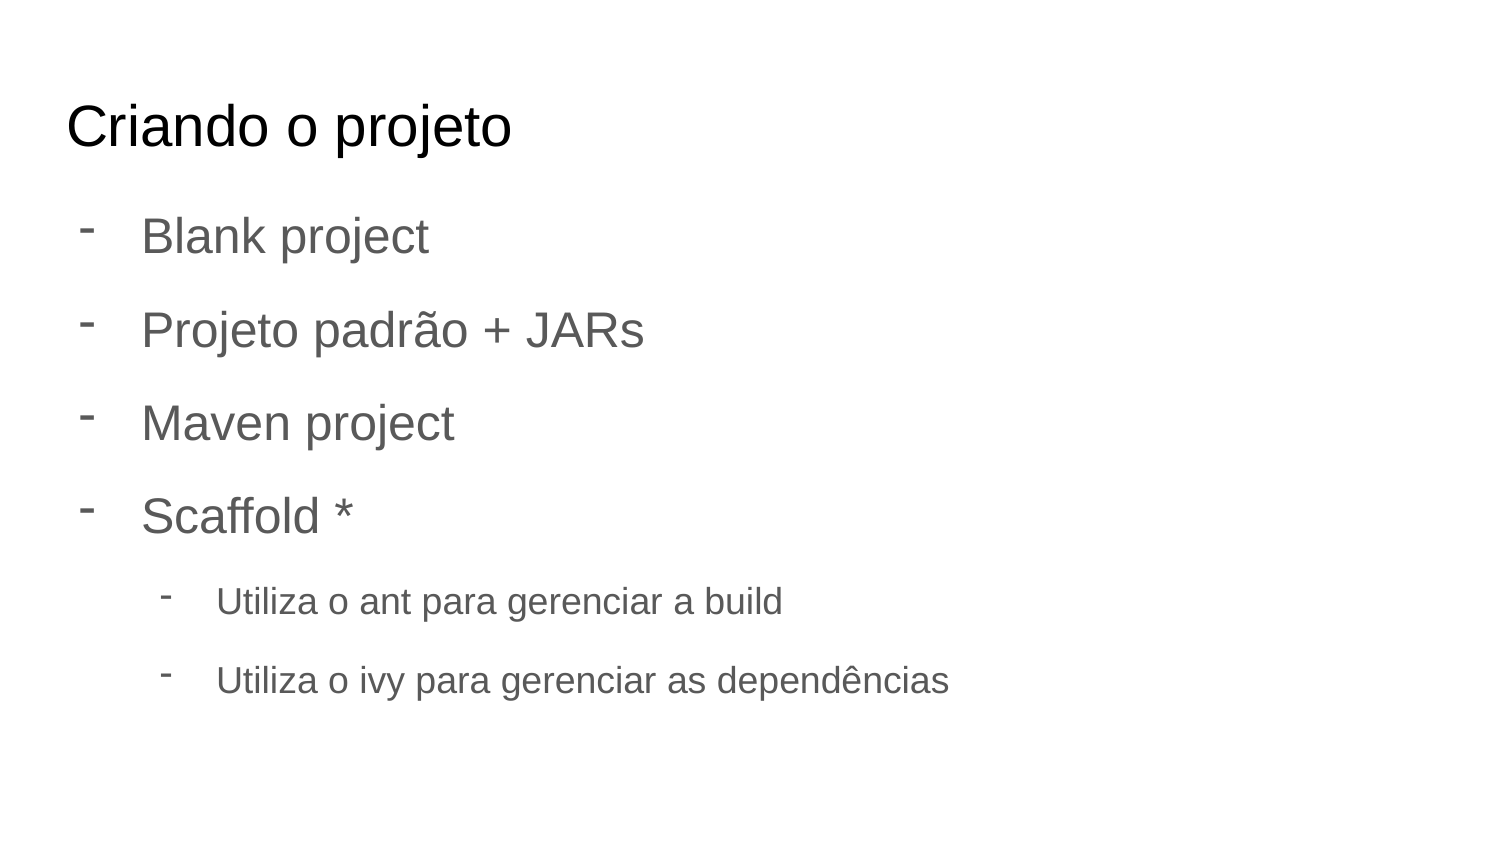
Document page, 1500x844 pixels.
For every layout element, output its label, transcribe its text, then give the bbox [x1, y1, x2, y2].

list Blank project Projeto padrão + JARs Maven project Scaffold * Utiliza o ant para gerenciar a build Utiliza o ivy para gerenciar as dependências [51, 189, 1449, 750]
title Criando o projeto [51, 72, 1449, 167]
